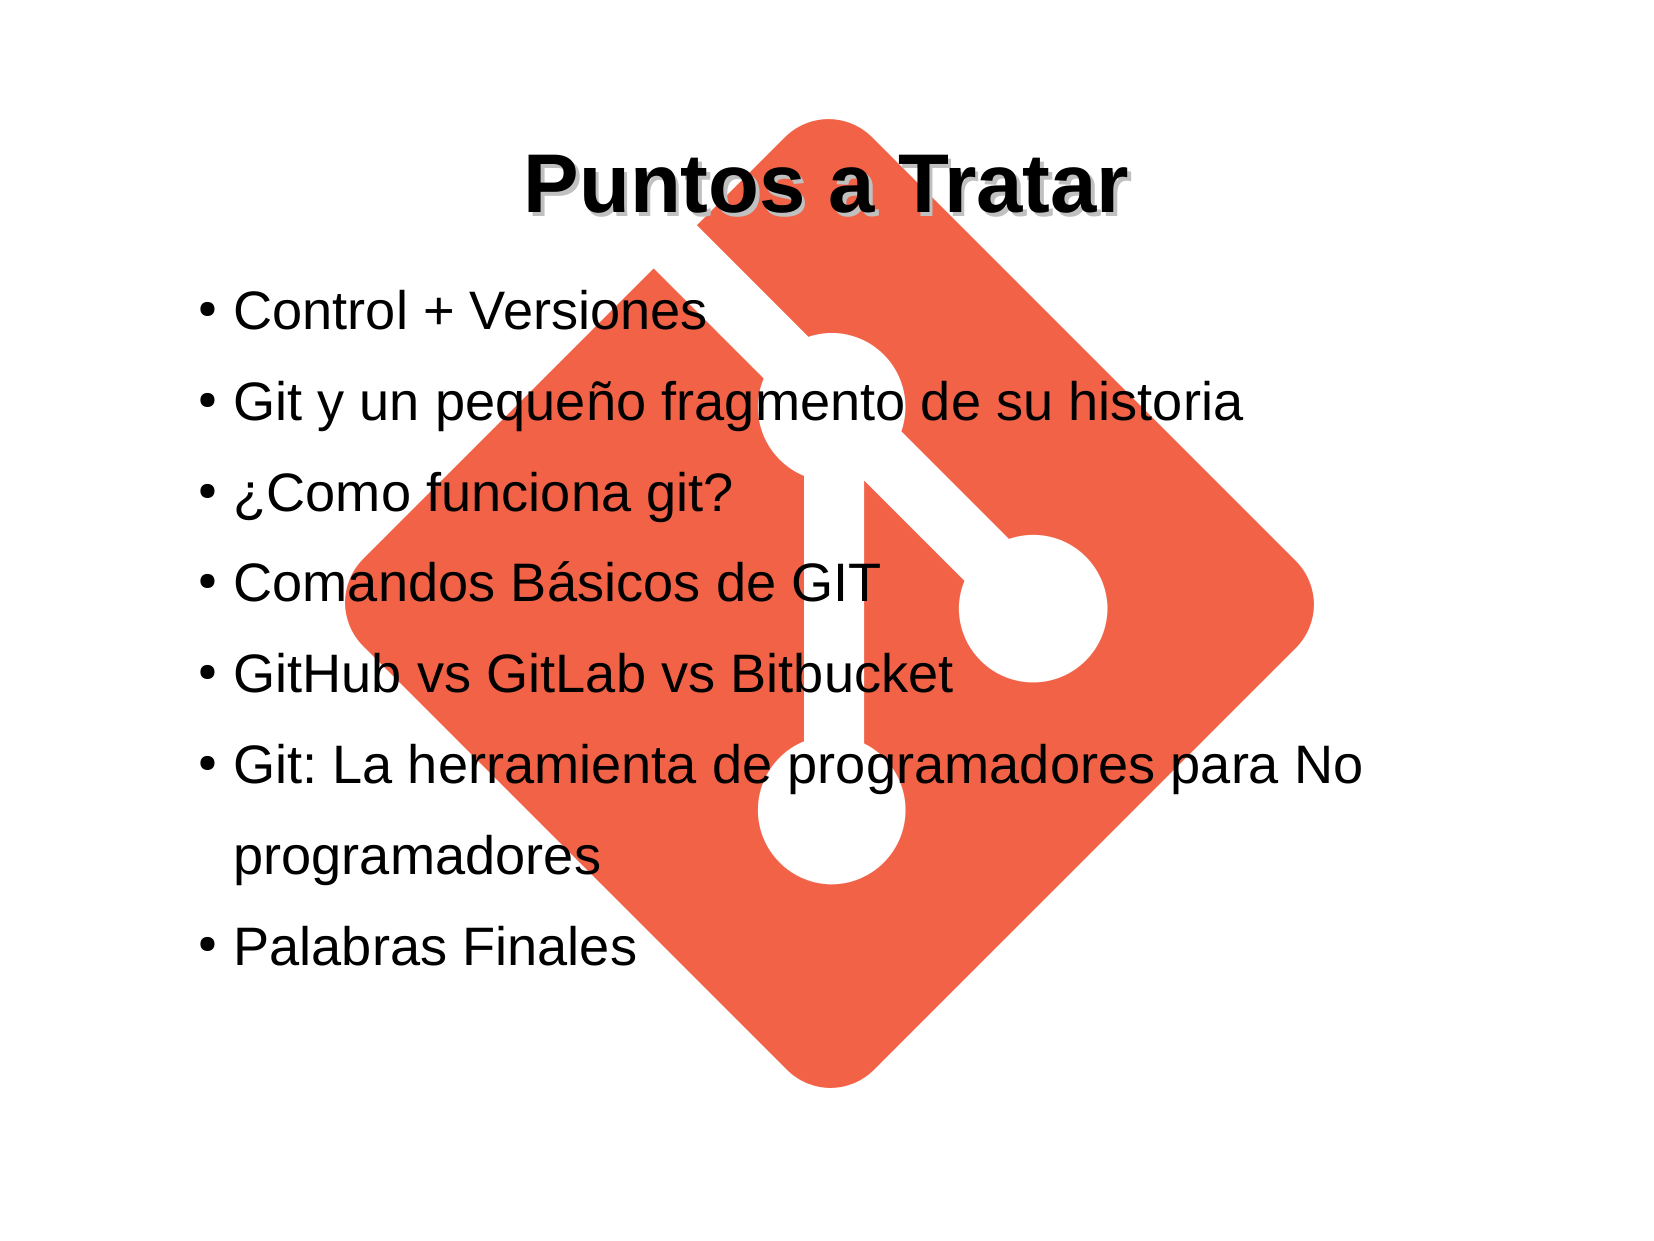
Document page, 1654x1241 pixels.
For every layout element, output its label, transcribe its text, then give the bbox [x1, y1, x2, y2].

text_box Control + Versiones Git y un pequeño fragmento de su historia ¿Como funciona git? Comandos Básicos de GIT GitHub vs GitLab vs Bitbucket Git: La herramienta de programadores para No programadores Palabras Finales [183, 258, 1577, 969]
picture [318, 969, 1340, 1114]
text_box Puntos a Tratar [413, 129, 1241, 238]
picture [318, 92, 1340, 258]
